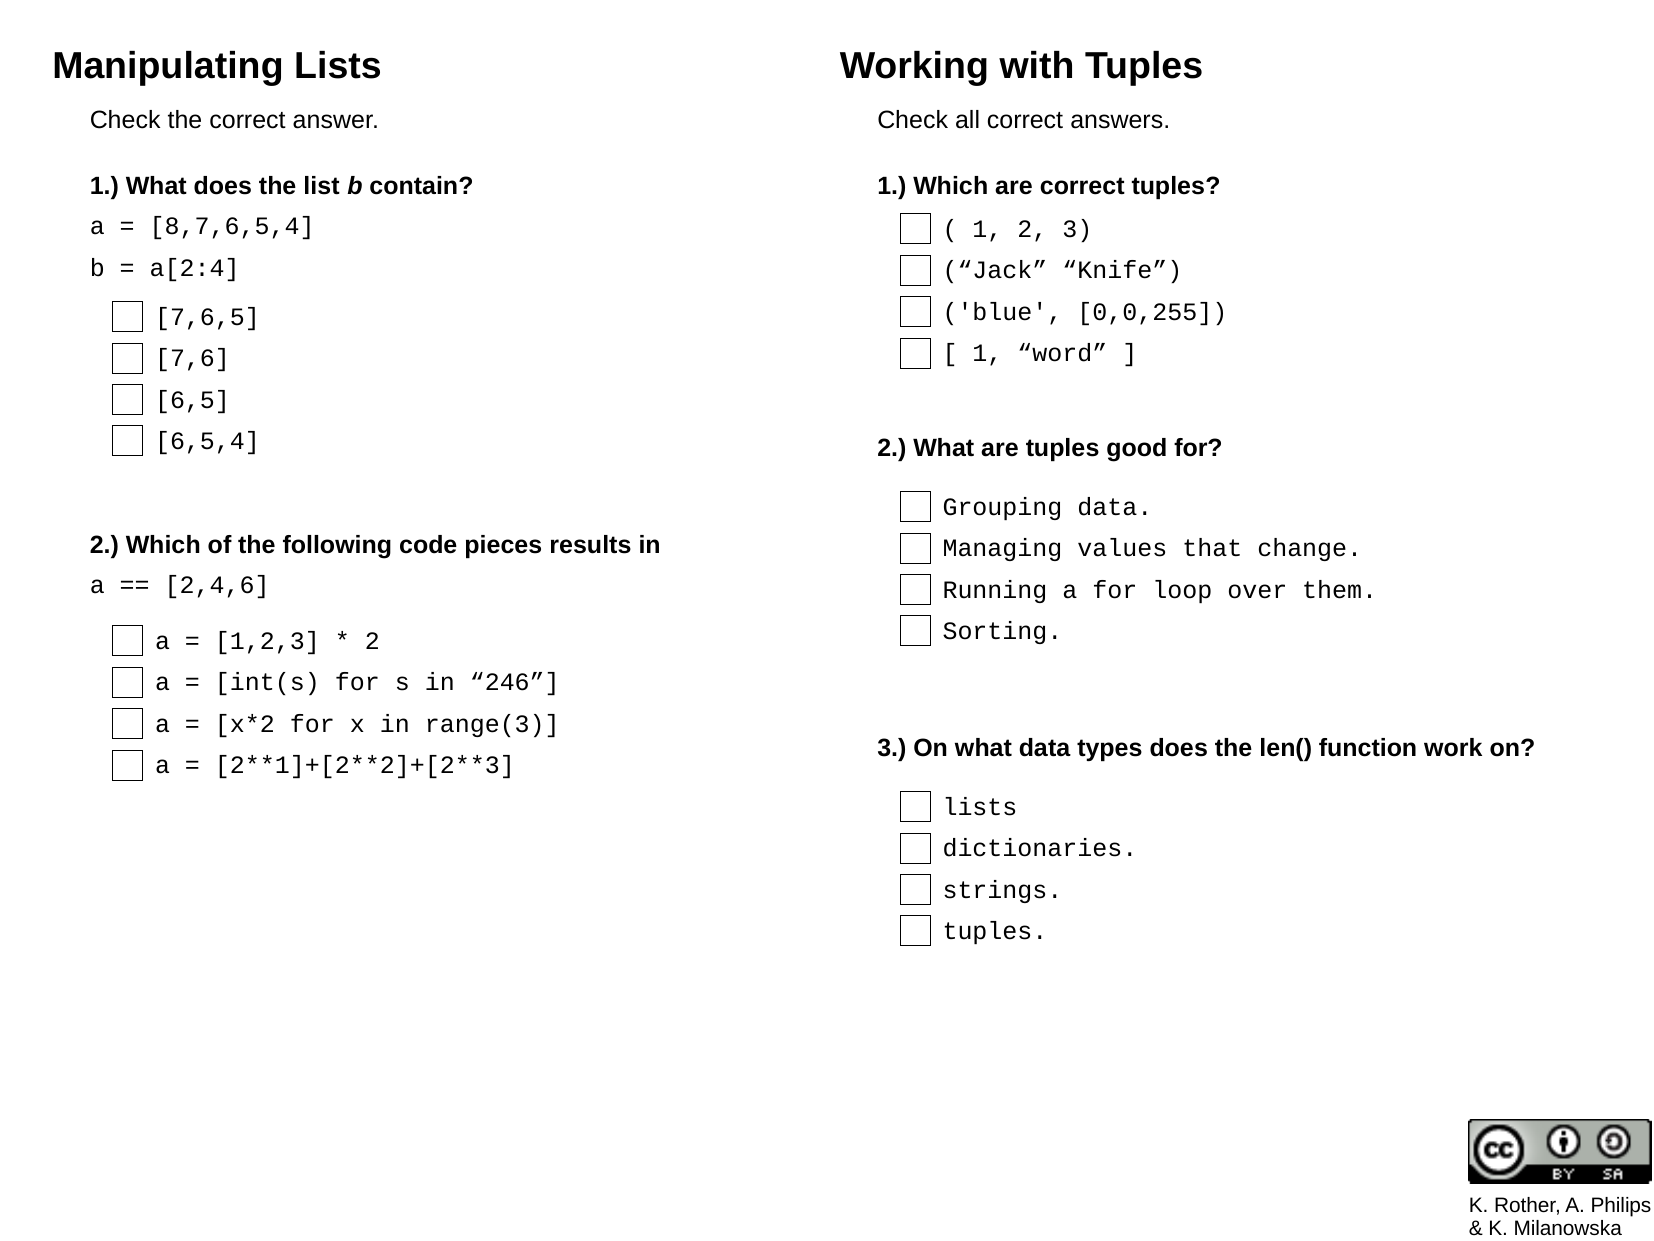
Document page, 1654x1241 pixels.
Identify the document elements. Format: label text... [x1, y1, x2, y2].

text_box [900, 255, 927, 286]
text_box a = [x*2 for x in range(3)] [140, 704, 601, 748]
text_box ('blue', [0,0,255]) [927, 292, 1341, 333]
text_box tuples. [927, 911, 1341, 955]
text_box Check the correct answer. [75, 98, 526, 182]
text_box [900, 874, 927, 905]
text_box 2.) Which of the following code pieces results in a == [2,4,6] [75, 509, 788, 650]
text_box 2.) What are tuples good for? [862, 412, 1576, 553]
text_box Sorting. [927, 611, 1341, 655]
text_box [900, 615, 927, 646]
text_box [900, 833, 927, 864]
text_box dictionaries. [927, 828, 1425, 870]
text_box a = [int(s) for s in “246”] [140, 662, 638, 707]
picture [1468, 1119, 1652, 1184]
text_box [112, 708, 140, 739]
text_box [6,5] [140, 379, 553, 421]
text_box a = [2**1]+[2**2]+[2**3] [140, 745, 553, 790]
text_box Running a for loop over them. [927, 570, 1426, 614]
text_box [900, 533, 927, 564]
text_box (“Jack” “Knife”) [927, 250, 1341, 292]
text_box Managing values that change. [927, 528, 1425, 570]
text_box Check all correct answers. [862, 98, 1313, 182]
text_box [112, 343, 140, 374]
text_box [7,6,5] [140, 297, 553, 338]
text_box Manipulating Lists [37, 37, 563, 100]
text_box a = [1,2,3] * 2 [140, 650, 553, 662]
text_box 3.) On what data types does the len() function work on? [862, 712, 1576, 853]
text_box [ 1, “word” ] [927, 333, 1341, 378]
text_box [112, 650, 140, 656]
text_box [900, 574, 927, 605]
text_box [112, 425, 140, 456]
text_box [112, 301, 140, 332]
text_box [900, 915, 927, 946]
text_box [112, 667, 140, 698]
text_box 1.) Which are correct tuples? [862, 150, 1576, 290]
text_box [7,6] [140, 338, 553, 379]
text_box [900, 296, 927, 327]
text_box [112, 384, 140, 415]
text_box [112, 750, 140, 781]
text_box [6,5,4] [140, 421, 553, 465]
text_box strings. [927, 870, 1426, 914]
text_box Working with Tuples [825, 37, 1351, 100]
text_box 1.) What does the list b contain? a = [8,7,6,5,4] b = a[2:4] [75, 150, 788, 290]
text_box [900, 338, 927, 369]
